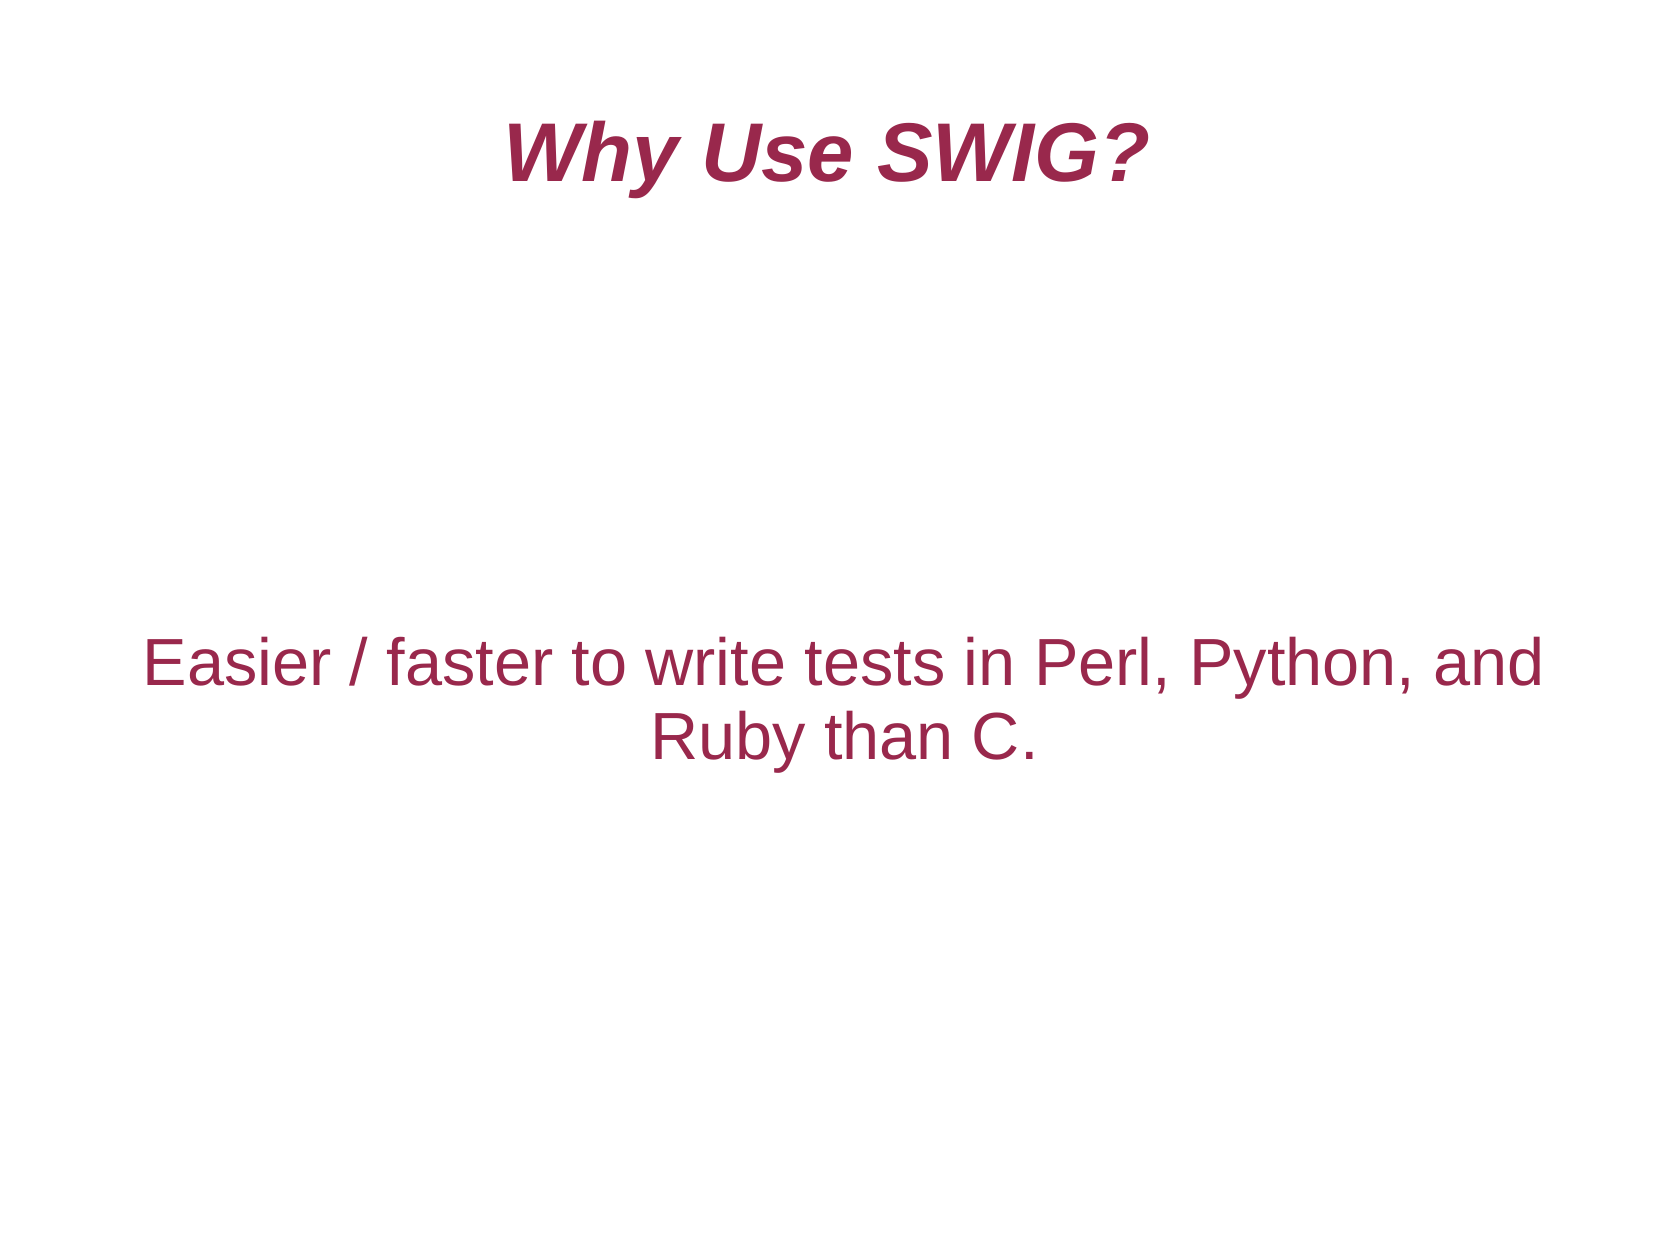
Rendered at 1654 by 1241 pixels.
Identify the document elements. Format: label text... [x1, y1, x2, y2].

title Why Use SWIG? [82, 49, 1571, 257]
subtitle Easier / faster to write tests in Perl, Python, and Ruby than C. [82, 290, 1571, 1109]
